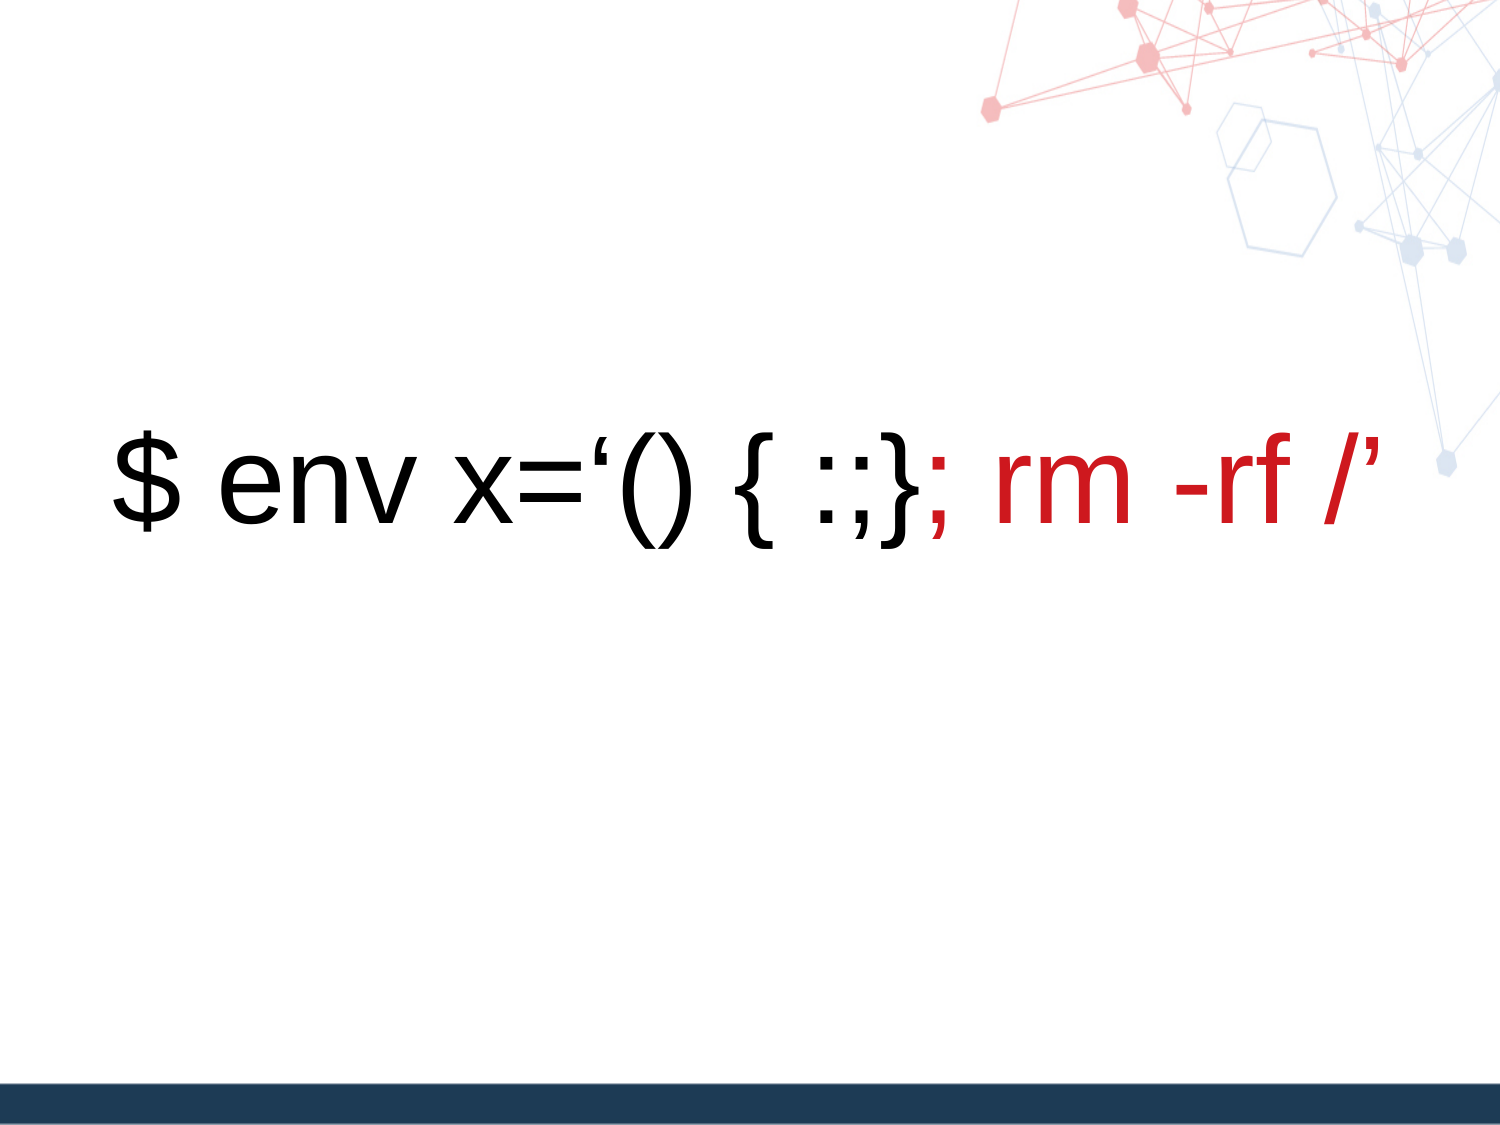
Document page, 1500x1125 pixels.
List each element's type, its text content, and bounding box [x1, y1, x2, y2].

picture [0, 0, 1500, 1125]
subtitle $ env x=‘() { :;}; rm -rf /’ [75, 44, 1425, 916]
